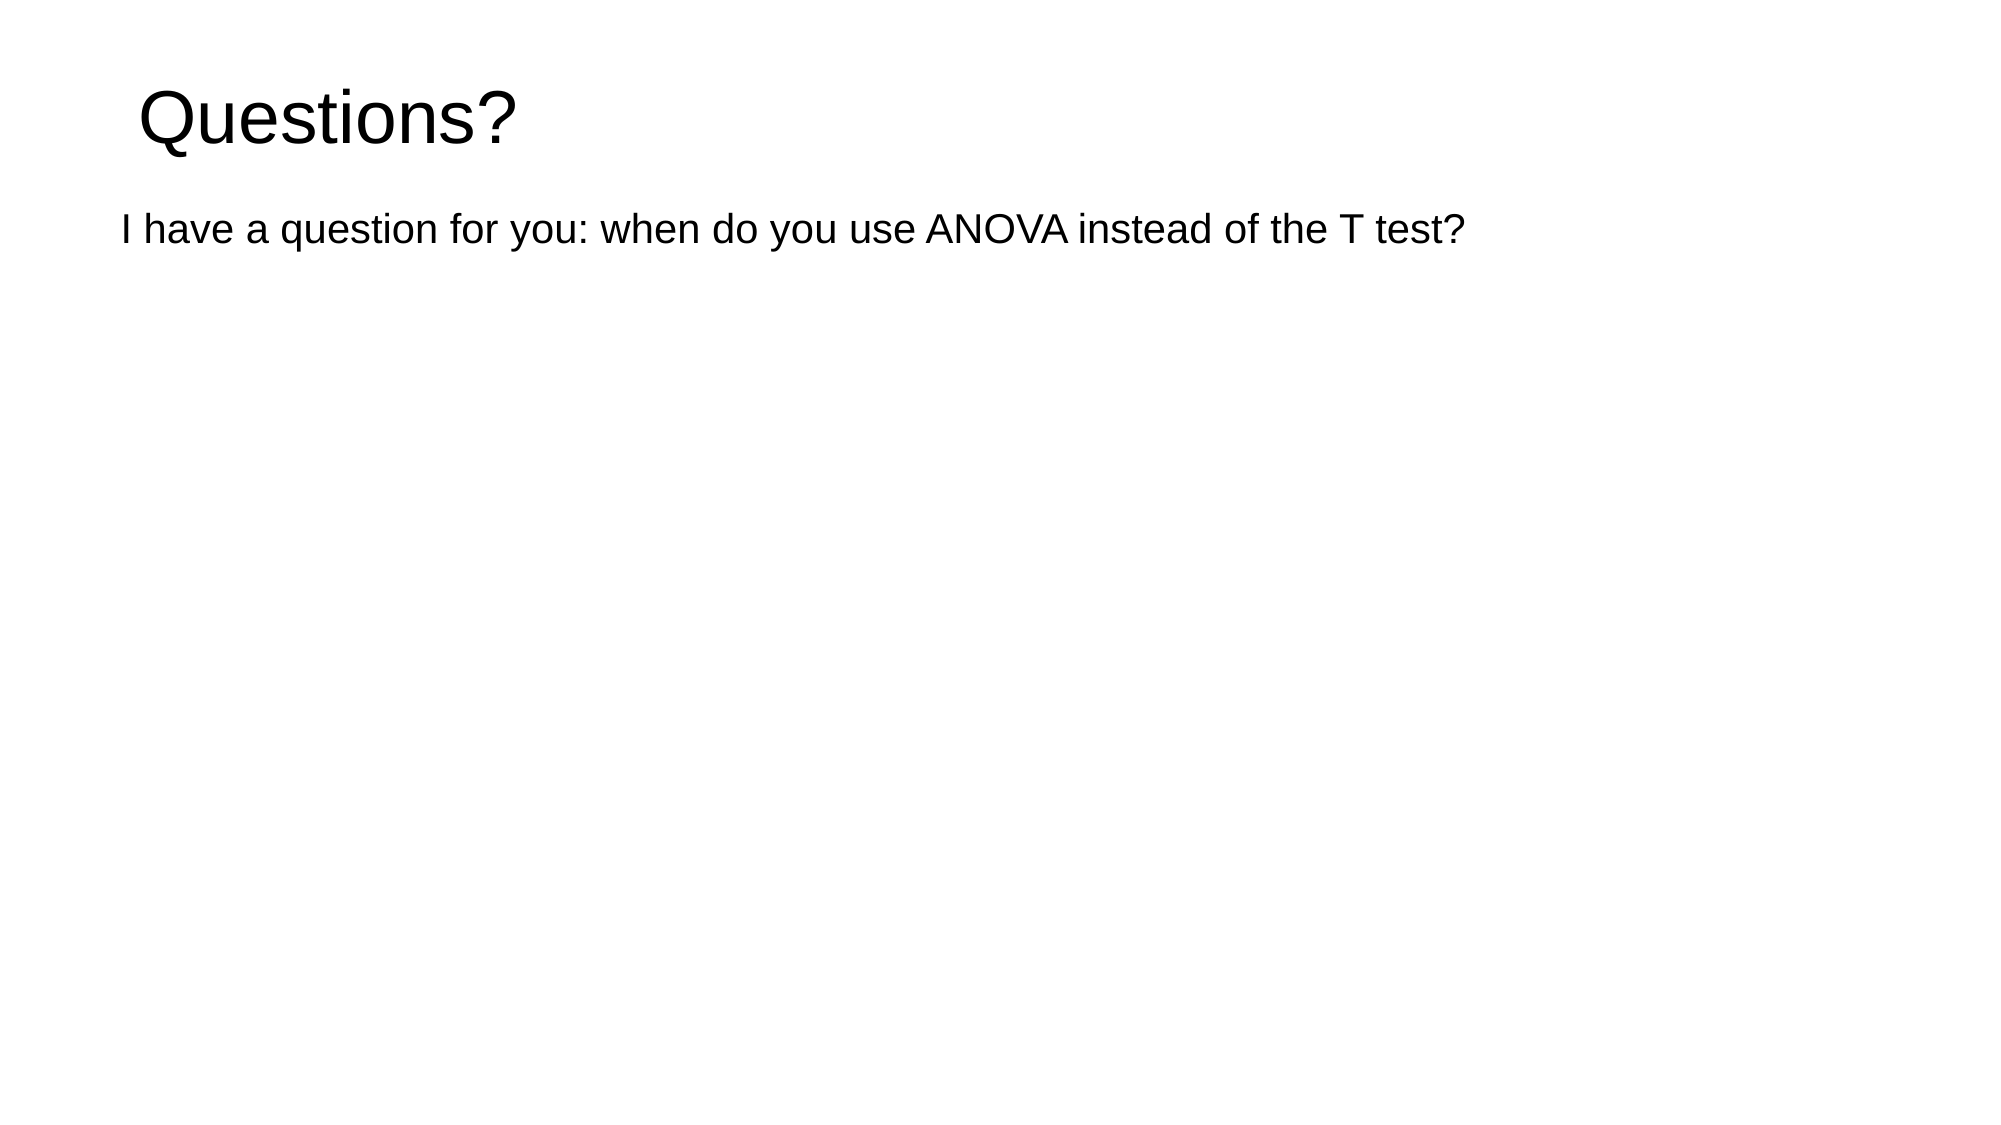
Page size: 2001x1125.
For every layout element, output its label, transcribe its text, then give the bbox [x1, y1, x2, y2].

text_box Questions? [123, 67, 1783, 173]
text_box I have a question for you: when do you use ANOVA instead of the T test? [105, 197, 1921, 264]
